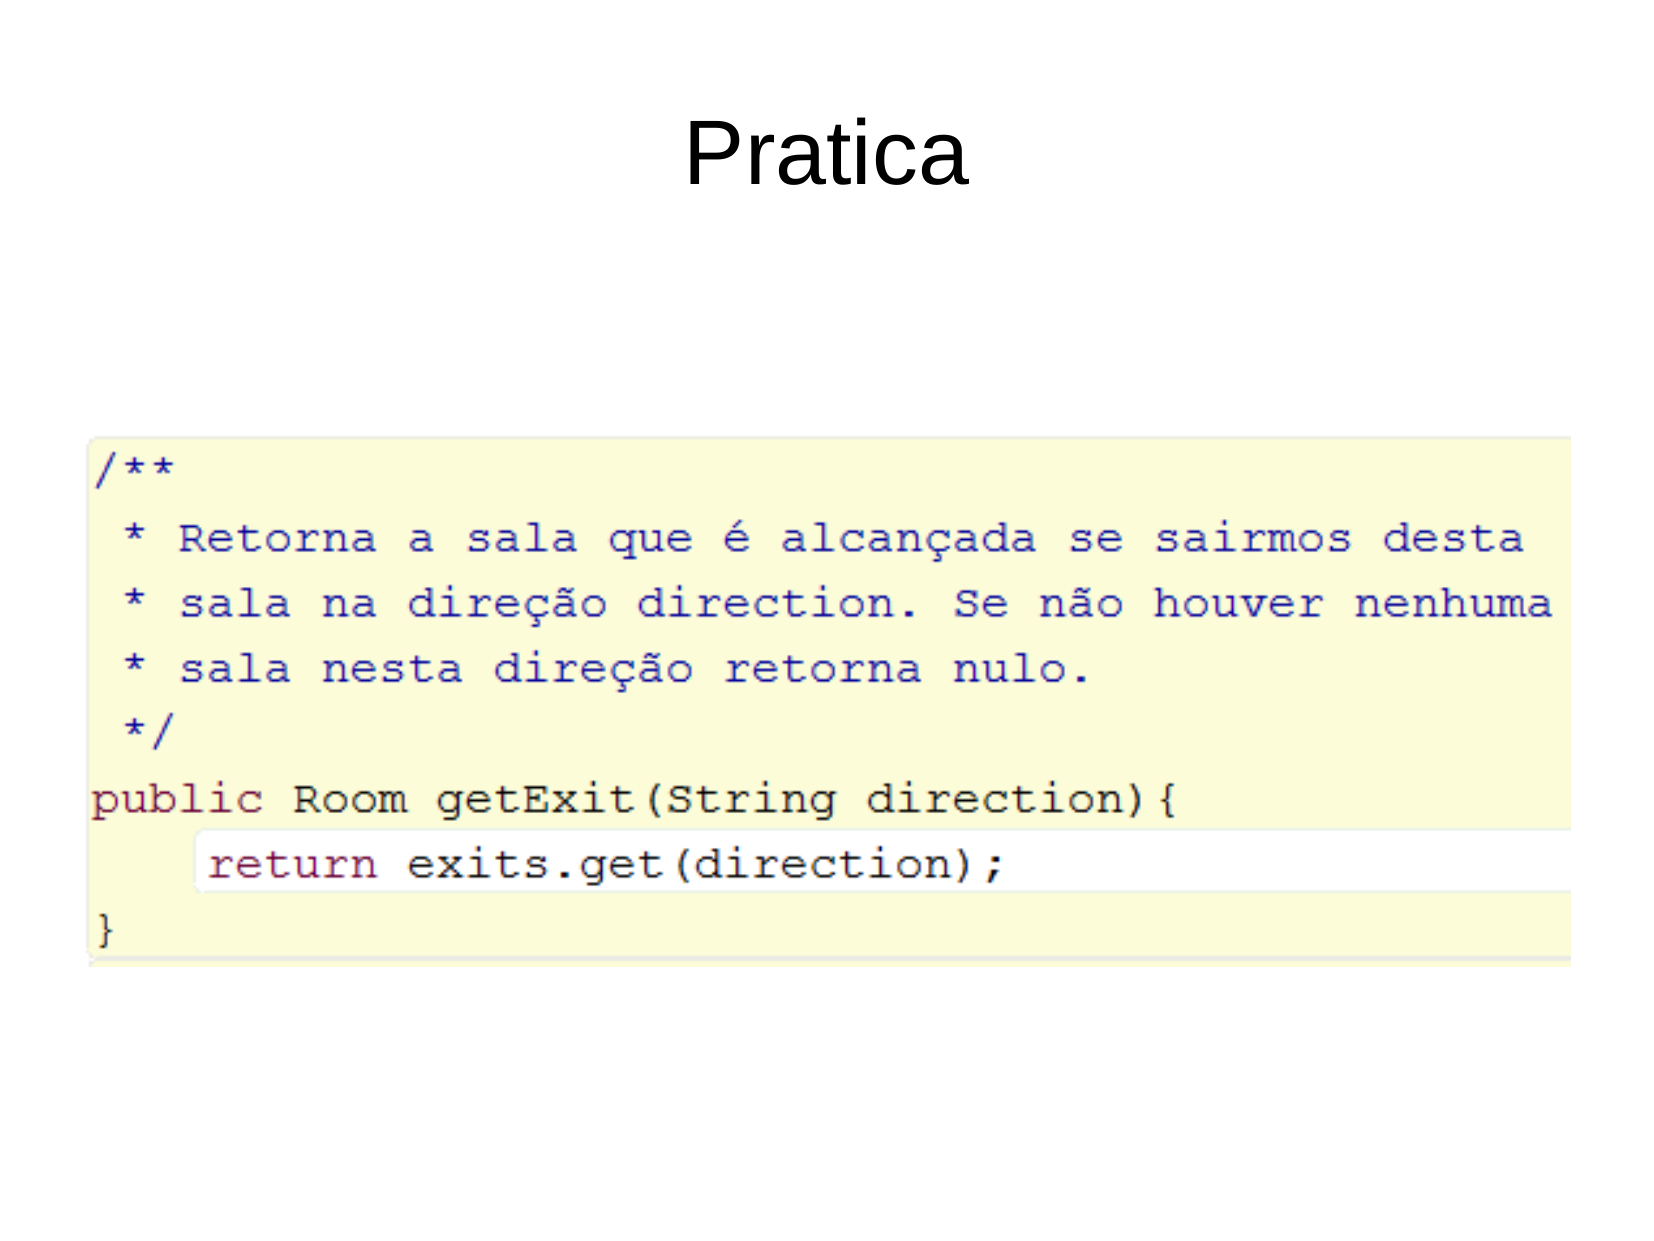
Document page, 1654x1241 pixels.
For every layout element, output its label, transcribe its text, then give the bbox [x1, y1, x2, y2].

title Pratica [82, 49, 1571, 257]
picture [82, 432, 1571, 967]
